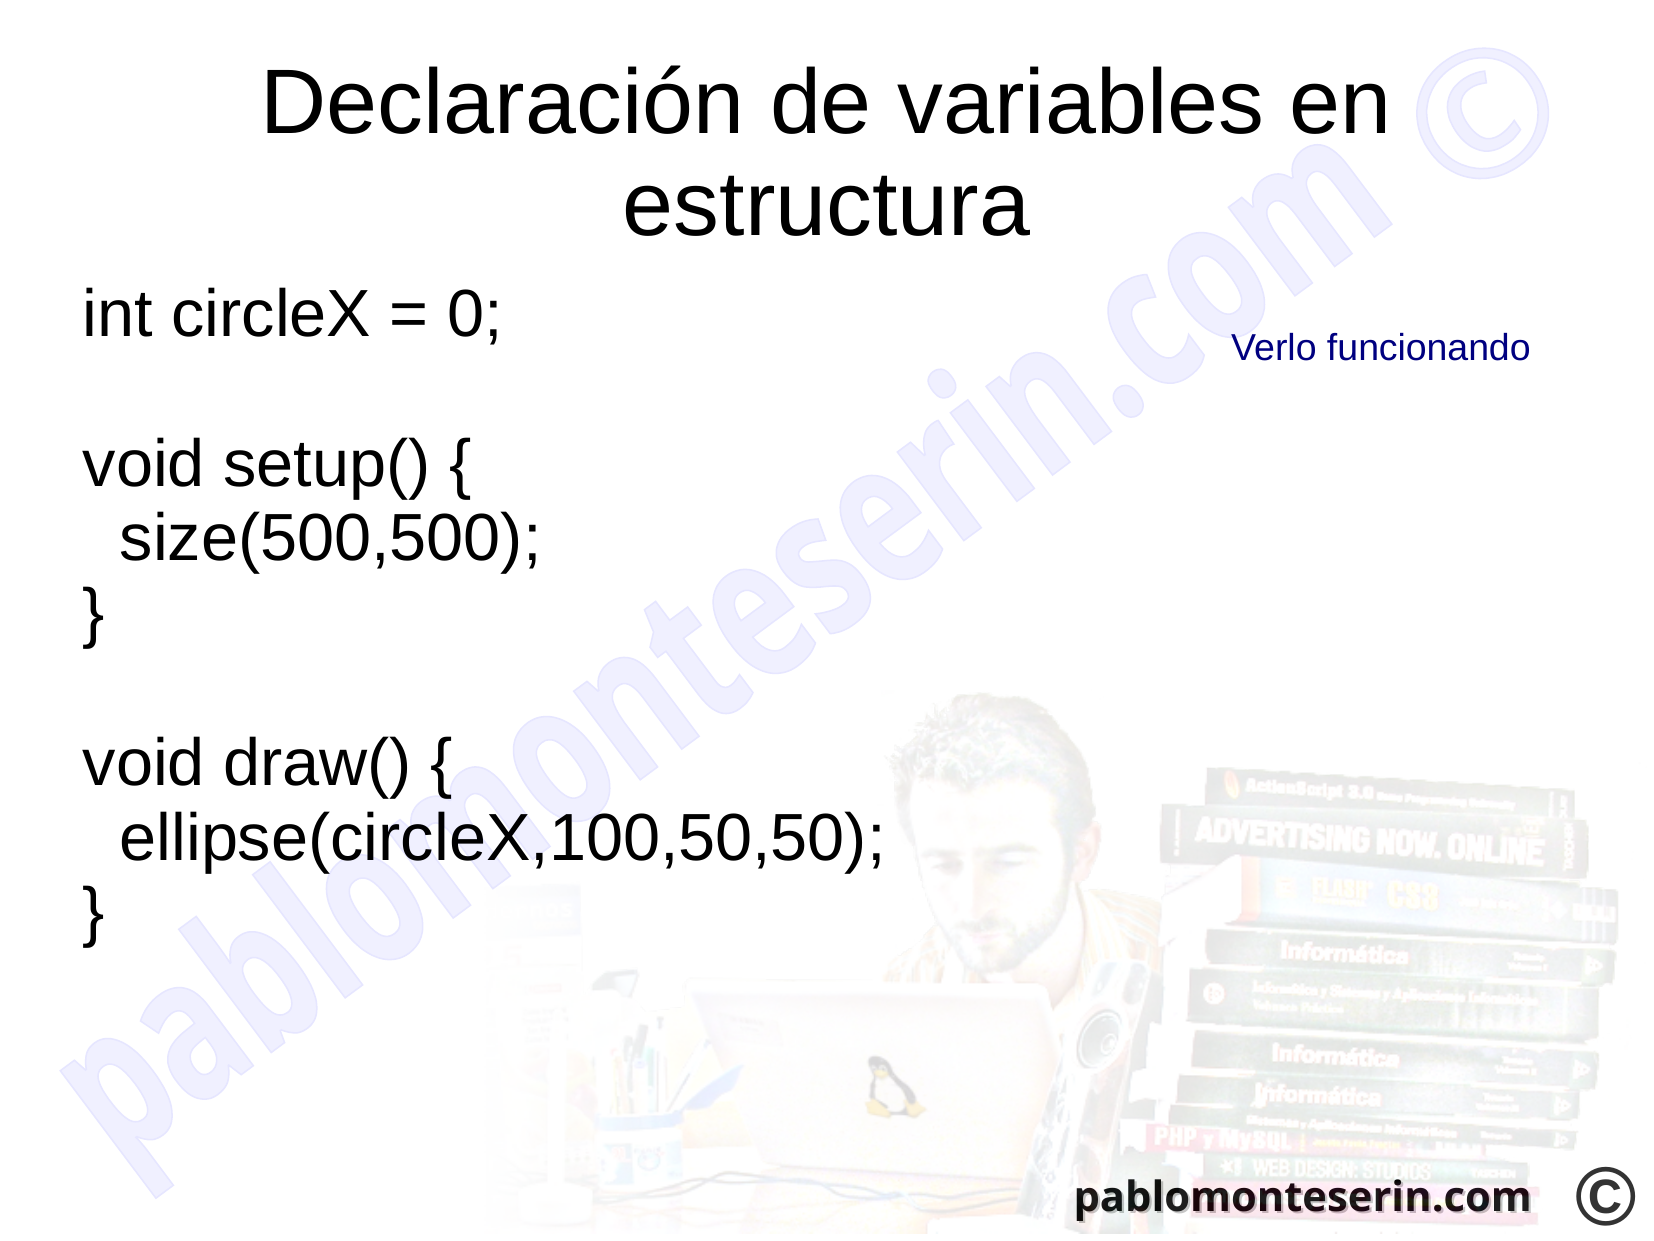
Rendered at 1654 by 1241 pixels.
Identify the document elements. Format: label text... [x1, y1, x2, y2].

title Declaración de variables en estructura [82, 49, 1571, 257]
picture [468, 674, 1654, 1234]
subtitle int circleX = 0; void setup() { size(500,500); } void draw() { ellipse(circleX,100,50,50); } [82, 276, 1538, 1024]
text_box Verlo funcionando [1216, 318, 1546, 376]
